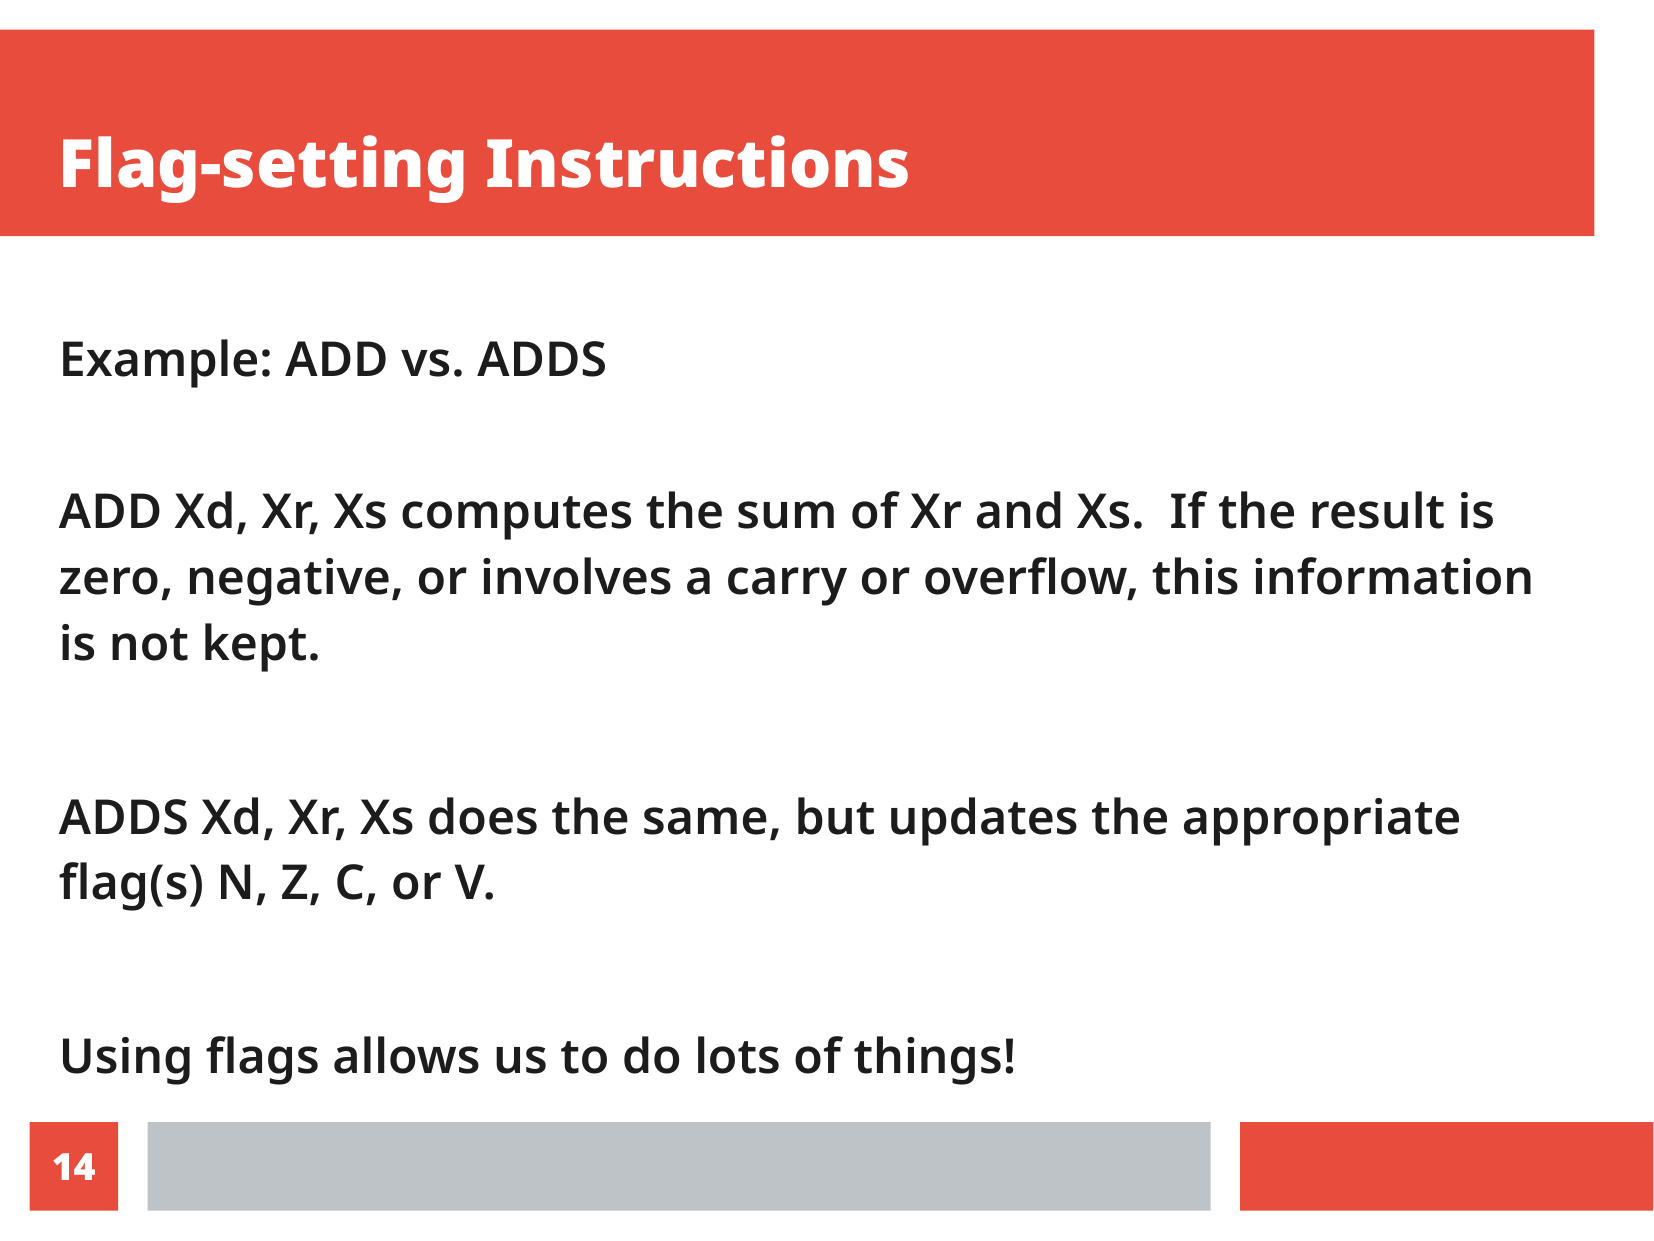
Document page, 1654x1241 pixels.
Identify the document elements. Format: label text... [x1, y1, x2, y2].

list Example: ADD vs. ADDS ADD Xd, Xr, Xs computes the sum of Xr and Xs. If the result is zero, negative, or involves a carry or overflow, this information is not kept. ADDS Xd, Xr, Xs does the same, but updates the appropriate flag(s) N, Z, C, or V. Using flags allows us to do lots of things! [59, 324, 1565, 1093]
title Flag-setting Instructions [59, 59, 1595, 207]
